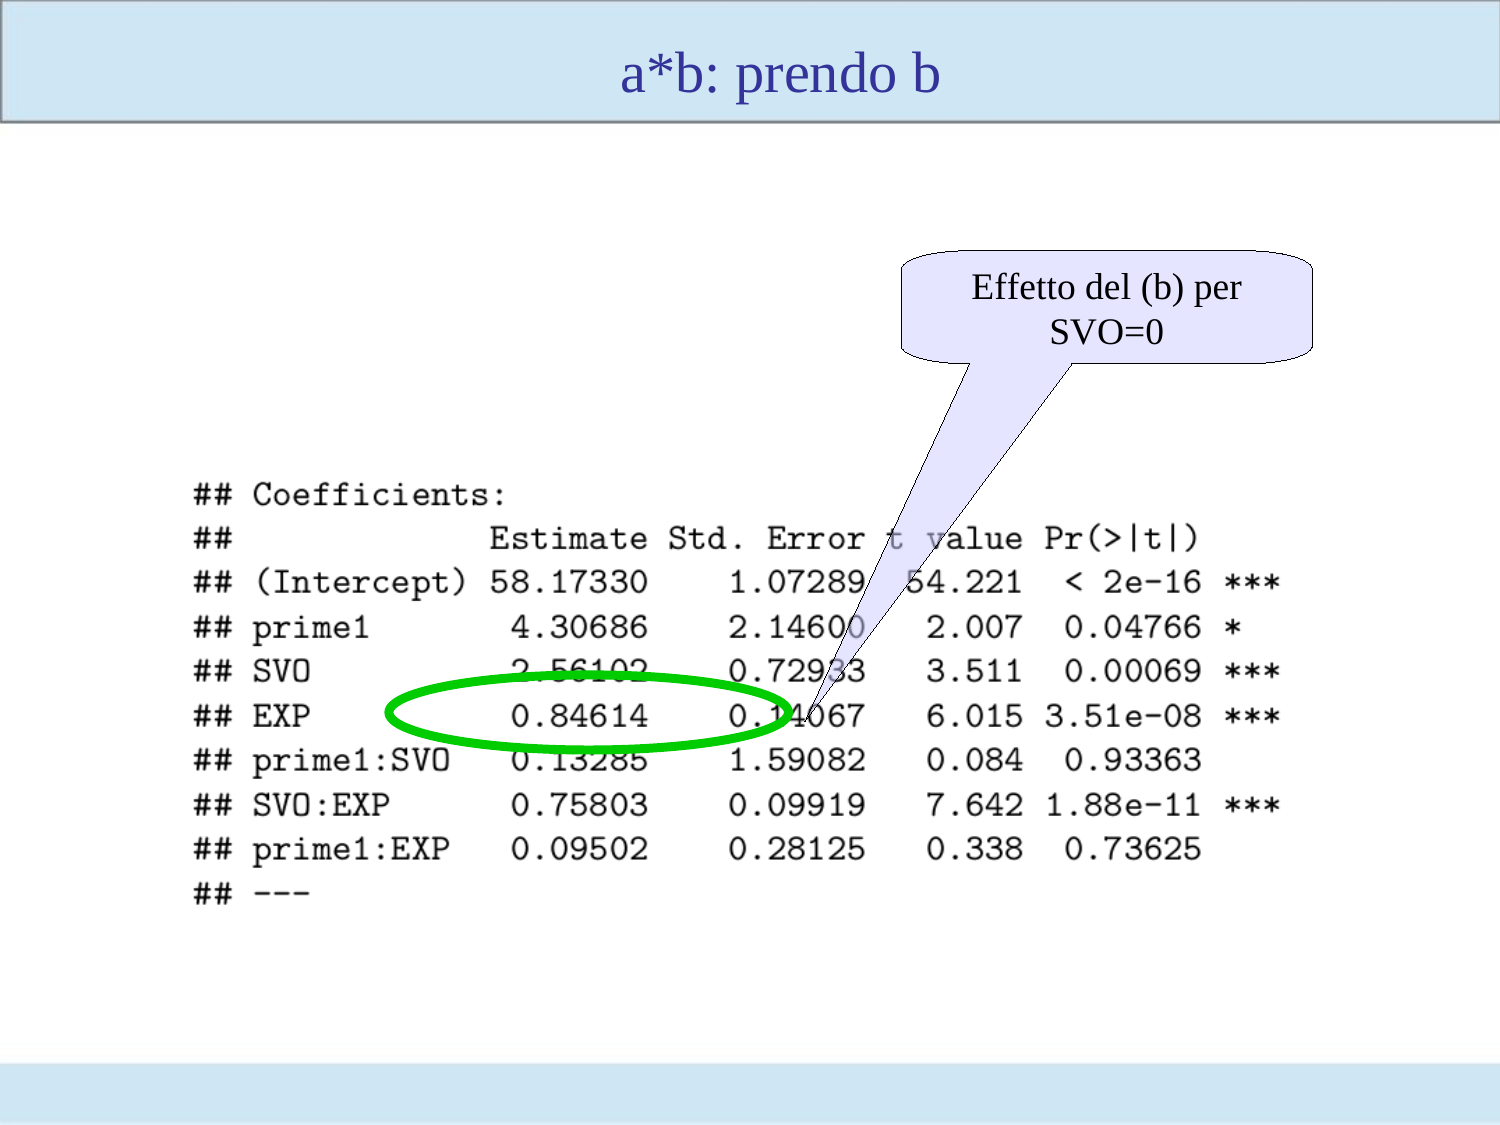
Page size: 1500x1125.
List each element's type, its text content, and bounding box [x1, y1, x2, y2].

title a*b: prendo b [249, 21, 1313, 117]
text_box Effetto del (b) per SVO=0 [804, 250, 1313, 722]
picture [0, 0, 1500, 1125]
